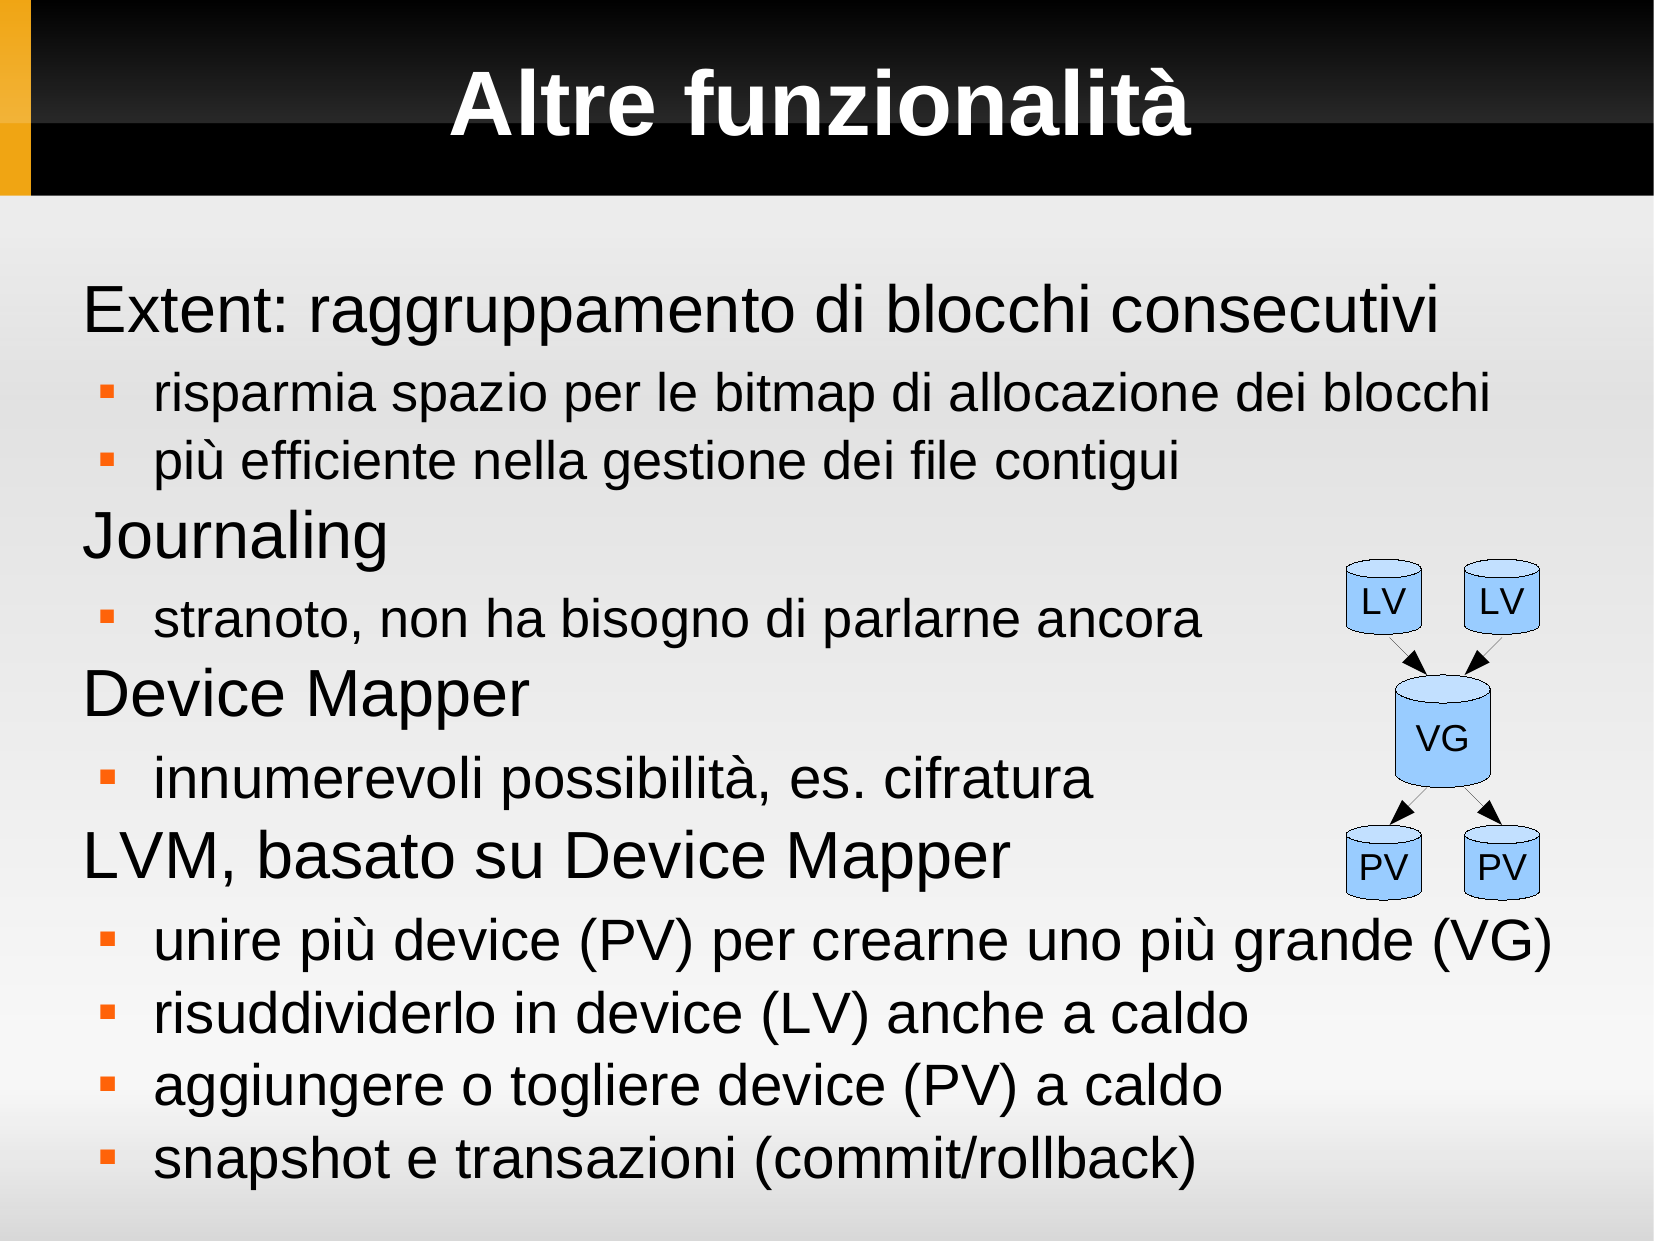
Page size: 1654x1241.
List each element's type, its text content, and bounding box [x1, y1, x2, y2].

text_box VG [1395, 690, 1491, 788]
text_box LV [1346, 570, 1422, 635]
picture [0, 0, 1654, 1241]
title Altre funzionalità [76, 0, 1565, 208]
text_box LV [1464, 570, 1540, 635]
list Extent: raggruppamento di blocchi consecutivi risparmia spazio per le bitmap di allocazione dei blocchi più efficiente nella gestione dei file contigui Journaling stranoto, non ha bisogno di parlarne ancora Device Mapper innumerevoli possibilità, es. cifratura LVM, basato su Device Mapper unire più device (PV) per crearne uno più grande (VG) risuddividerlo in device (LV) anche a caldo aggiungere o togliere device (PV) a caldo snapshot e transazioni (commit/rollback) [82, 272, 1571, 1191]
text_box PV [1346, 835, 1422, 901]
text_box PV [1464, 836, 1540, 901]
